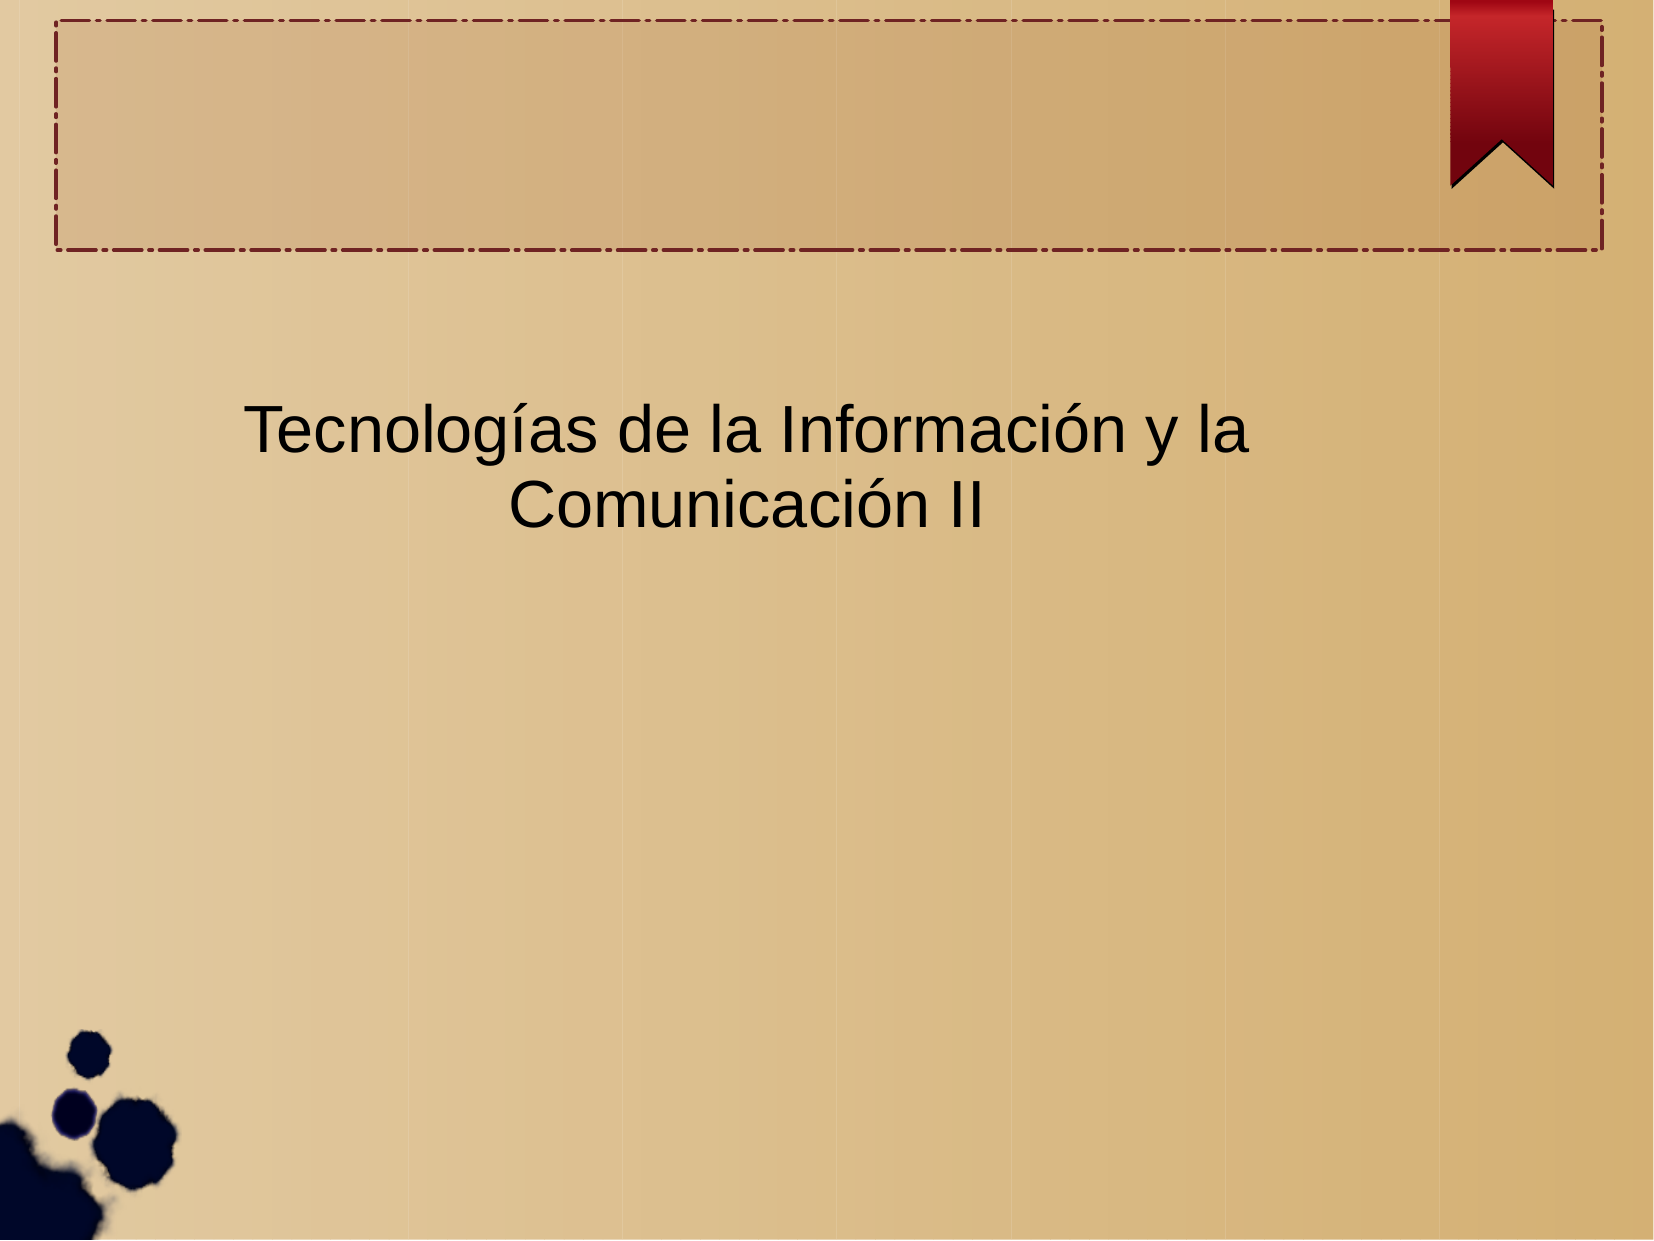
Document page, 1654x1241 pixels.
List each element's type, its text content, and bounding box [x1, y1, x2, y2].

subtitle Tecnologías de la Información y la Comunicación II [82, 47, 1412, 888]
